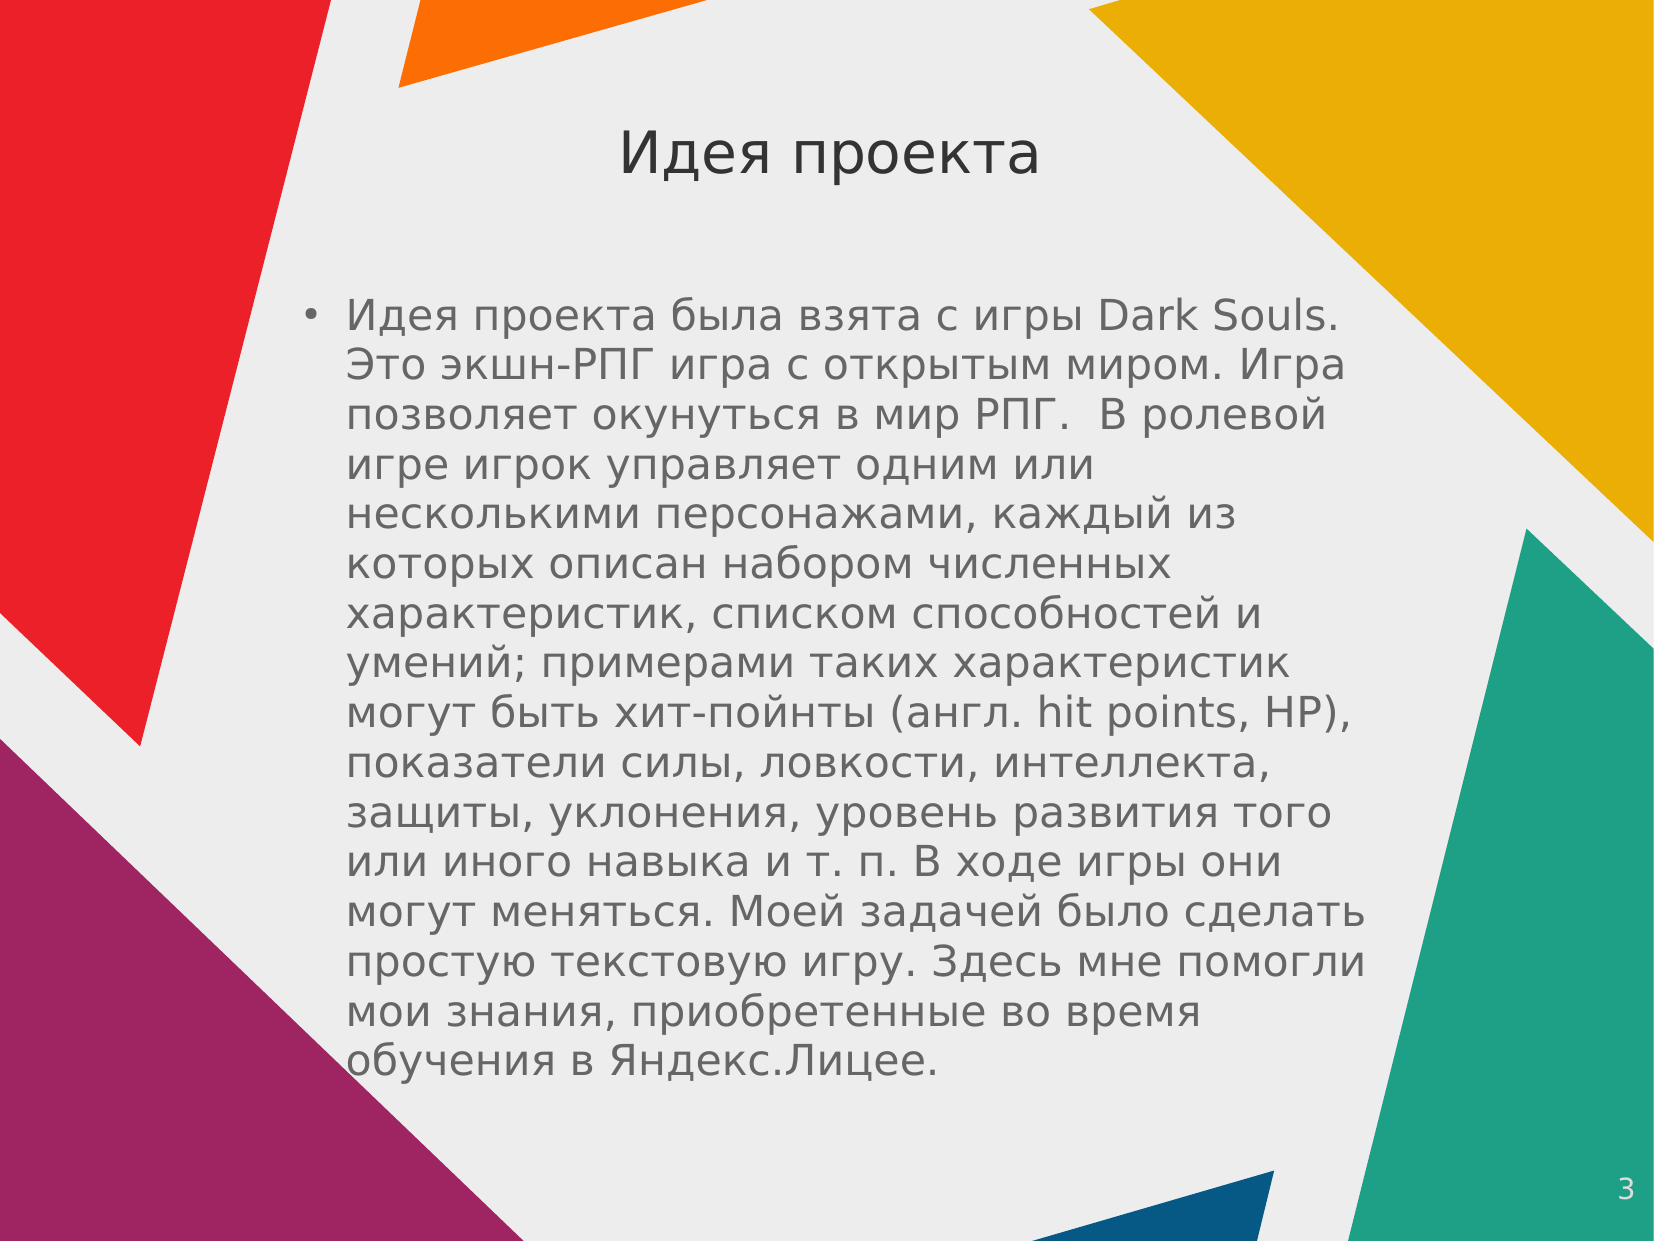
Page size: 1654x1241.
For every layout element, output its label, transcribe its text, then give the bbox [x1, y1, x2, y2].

list Идея проекта была взята с игры Dark Souls. Это экшн-РПГ игра с открытым миром. Игра позволяет окунуться в мир РПГ. В ролевой игре игрок управляет одним или несколькими персонажами, каждый из которых описан набором численных характеристик, списком способностей и умений; примерами таких характеристик могут быть хит-пойнты (англ. hit points, HP), показатели силы, ловкости, интеллекта, защиты, уклонения, уровень развития того или иного навыка и т. п. В ходе игры они могут меняться. Моей задачей было сделать простую текстовую игру. Здесь мне помогли мои знания, приобретенные во время обучения в Яндекс.Лицее. [289, 290, 1372, 1090]
title Идея проекта [289, 49, 1372, 257]
